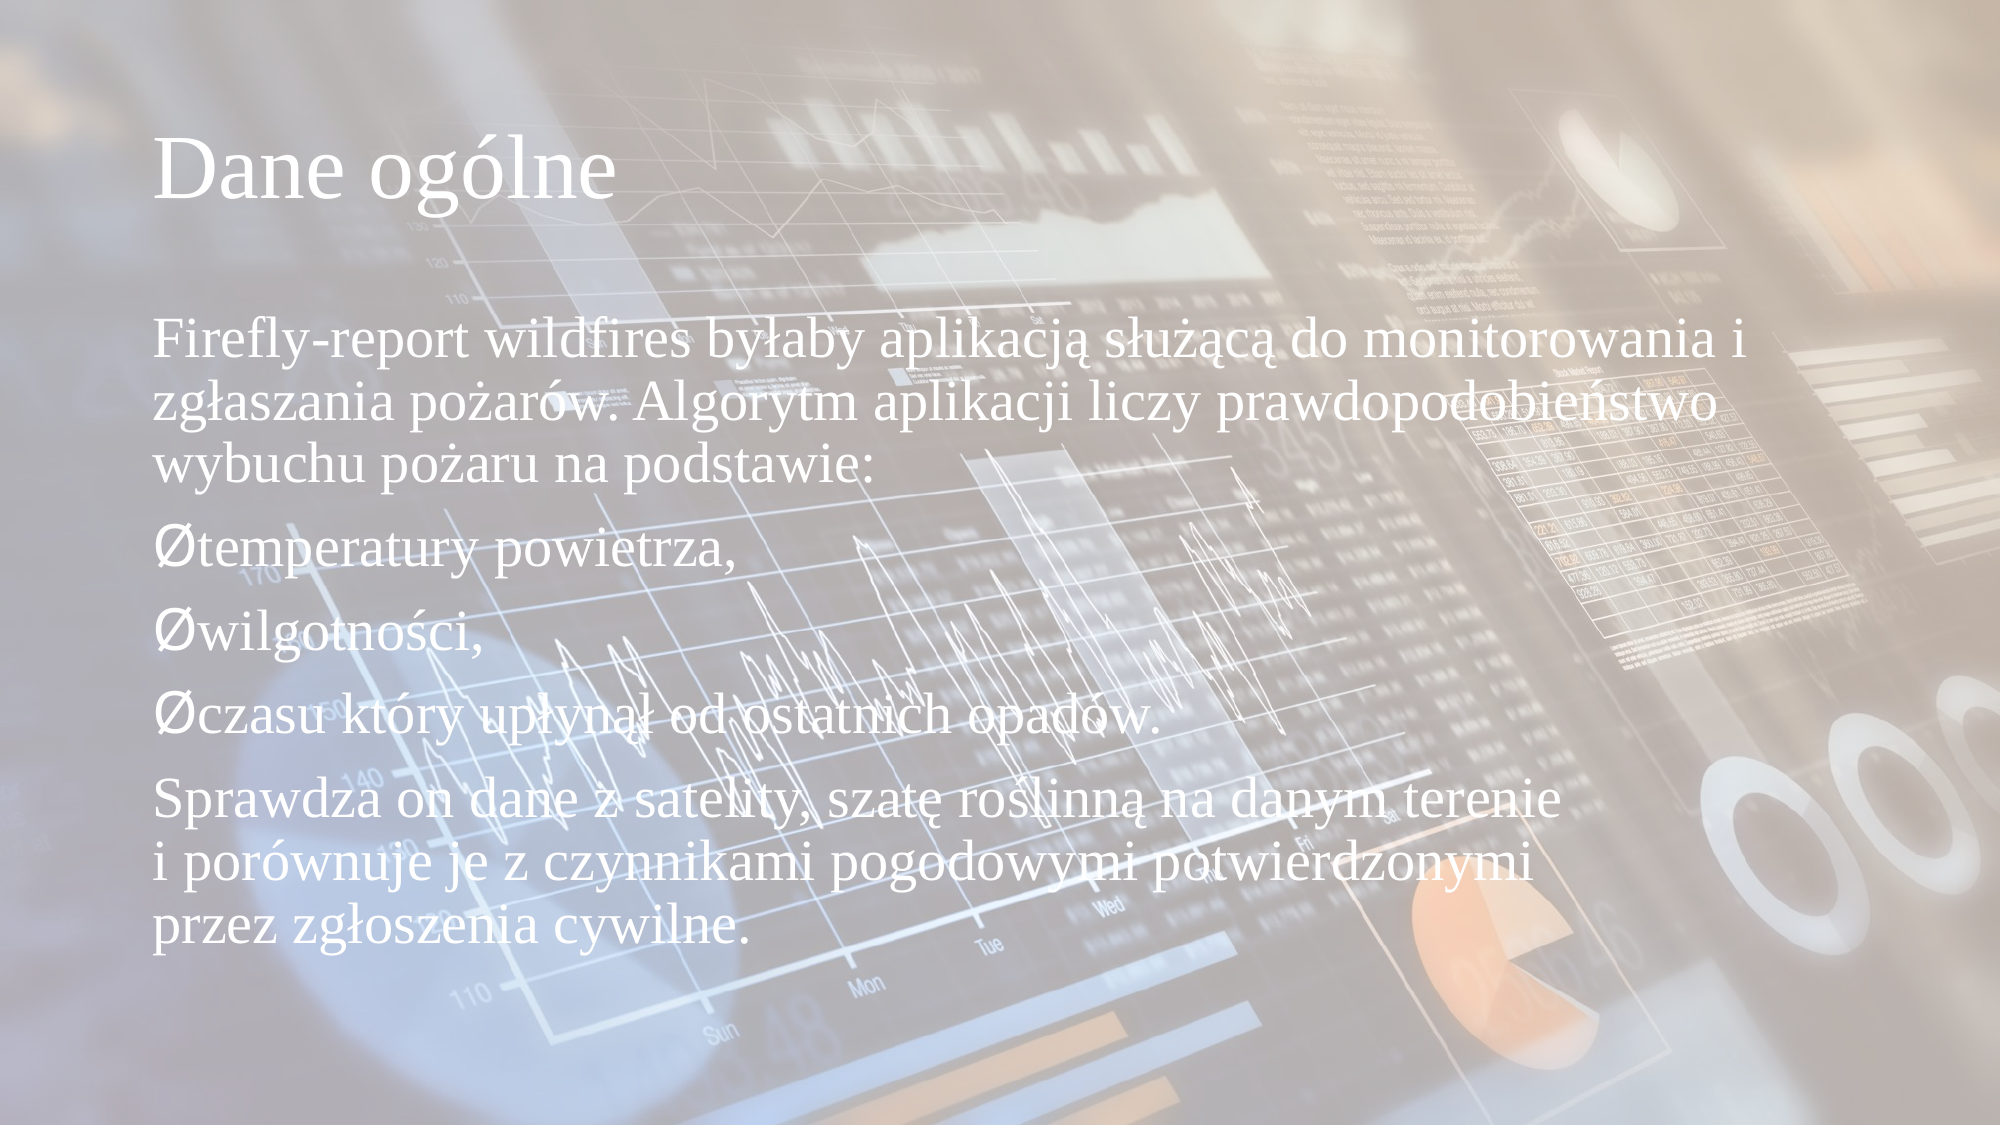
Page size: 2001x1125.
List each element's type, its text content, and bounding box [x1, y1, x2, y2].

picture [0, 0, 2000, 1125]
title Dane ogólne [137, 59, 1863, 278]
list Firefly-report wildfires byłaby aplikacją służącą do monitorowania i zgłaszania pożarów. Algorytm aplikacji liczy prawdopodobieństwo wybuchu pożaru na podstawie: temperatury powietrza, wilgotności, czasu który upłynął od ostatnich opadów. Sprawdza on dane z satelity, szatę roślinną na danym terenie i porównuje je z czynnikami pogodowymi potwierdzonymi przez zgłoszenia cywilne. [137, 299, 1863, 1014]
